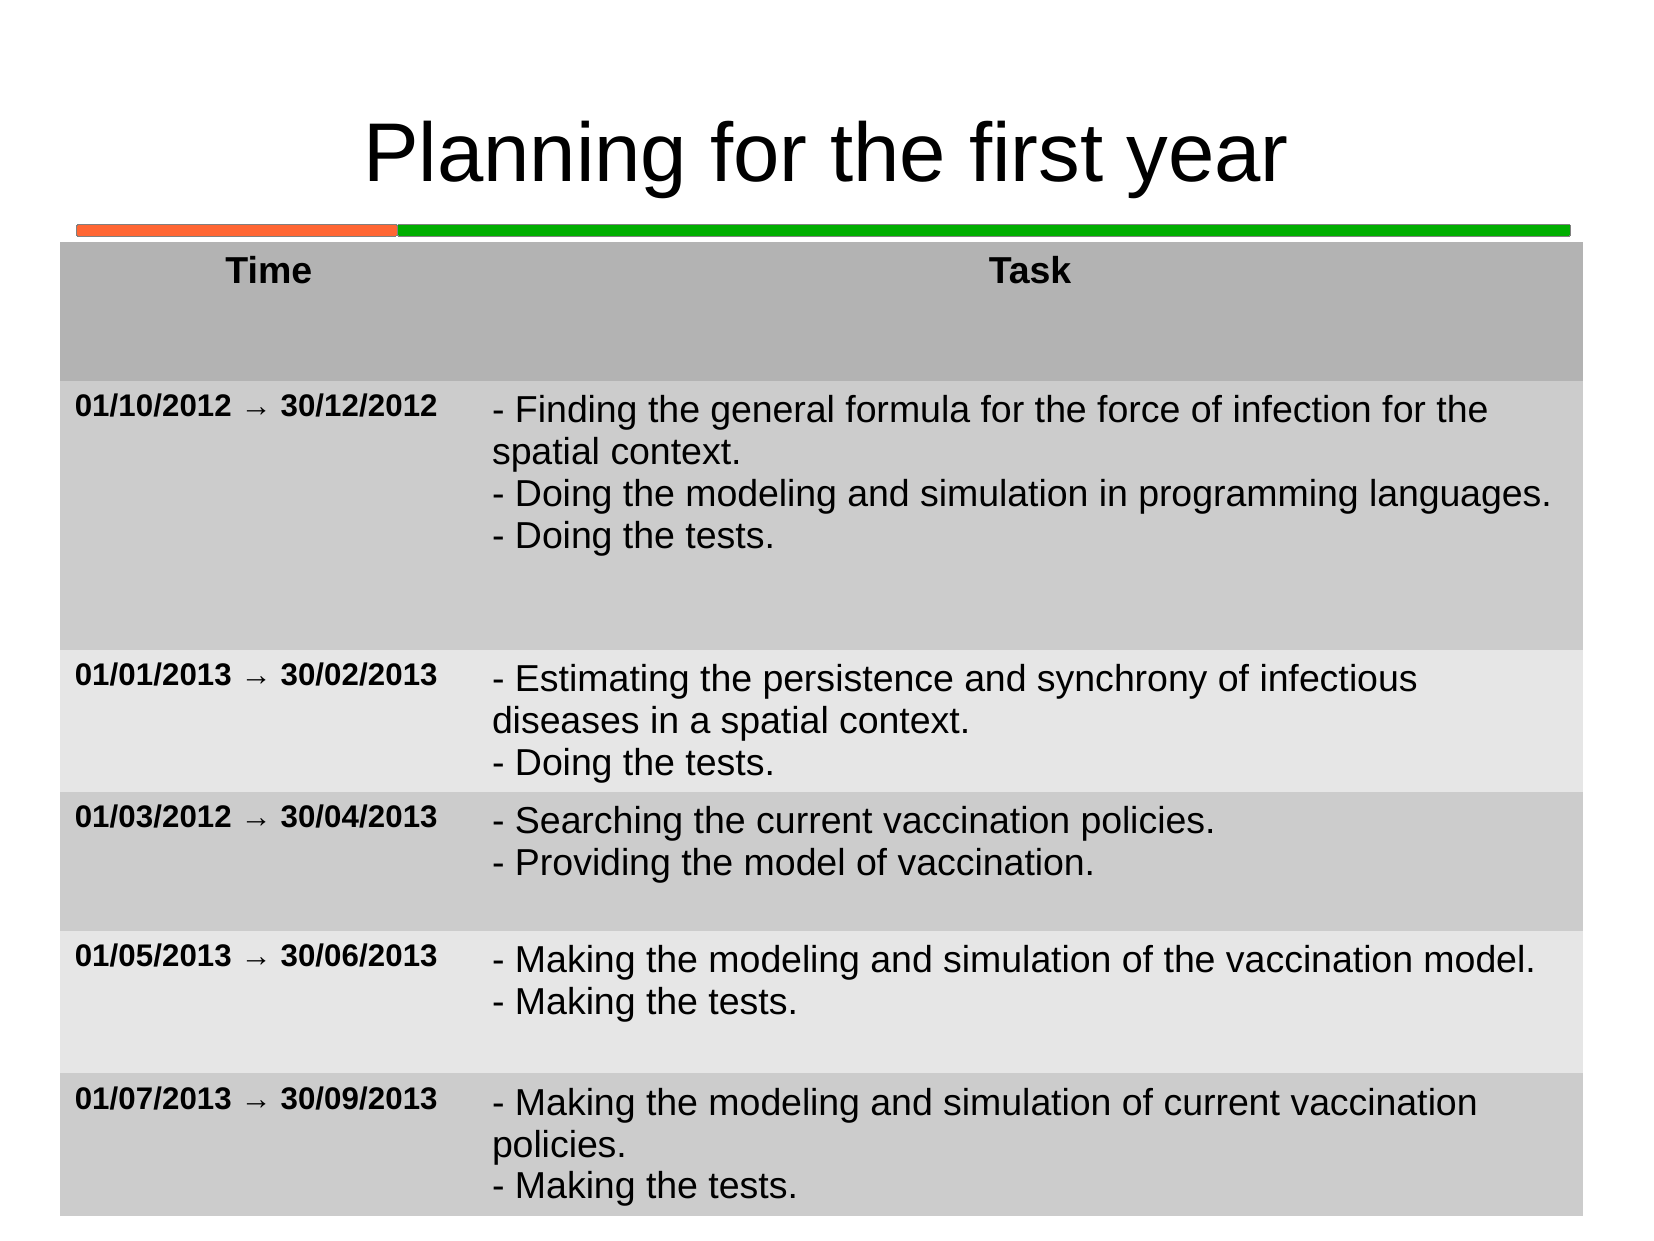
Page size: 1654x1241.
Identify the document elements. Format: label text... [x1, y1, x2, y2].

table_header Time [60, 242, 477, 381]
table_cell 01/05/2013 → 30/06/2013 [60, 931, 477, 1073]
title Planning for the first year [82, 49, 1571, 224]
table_cell - Finding the general formula for the force of infection for the spatial context. - Doing the modeling and simulation in programming languages​​. - Doing the tests. [477, 381, 1583, 650]
table_header Task [477, 242, 1583, 381]
table_cell 01/07/2013 → 30/09/2013 [60, 1073, 477, 1216]
table_cell 01/03/2012 → 30/04/2013 [60, 792, 477, 931]
table_cell - Searching the current vaccination policies. - Providing the model of vaccination. [477, 792, 1583, 931]
table_cell - Making the modeling and simulation of the vaccination model. - Making the tests. [477, 931, 1583, 1073]
title Planning for the first year [82, 236, 1571, 242]
text_box [76, 224, 1571, 237]
table_cell 01/10/2012 → 30/12/2012 [60, 381, 477, 650]
table_cell 01/01/2013 → 30/02/2013 [60, 650, 477, 792]
table_cell - Estimating the persistence and synchrony of infectious diseases in a spatial context. - Doing the tests. [477, 650, 1583, 792]
table_cell - Making the modeling and simulation of current vaccination policies. - Making the tests. [477, 1073, 1583, 1216]
